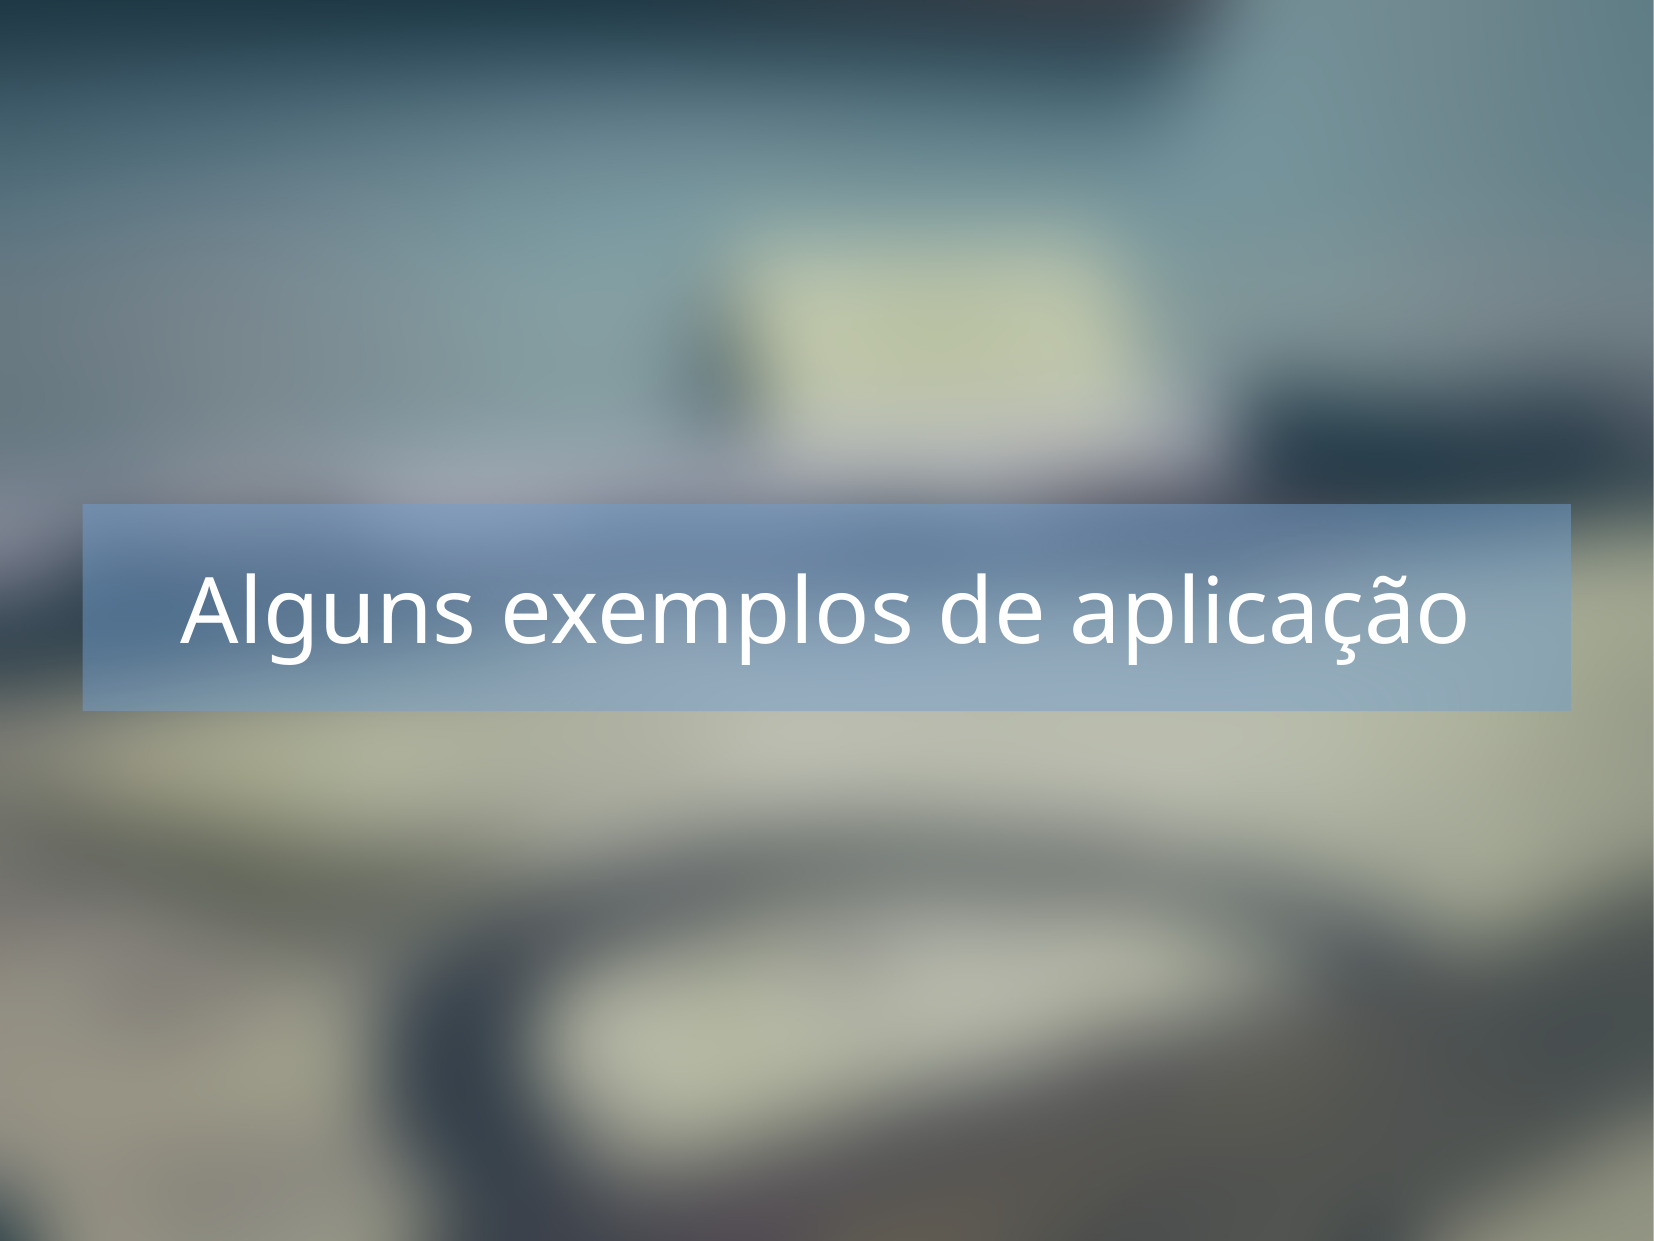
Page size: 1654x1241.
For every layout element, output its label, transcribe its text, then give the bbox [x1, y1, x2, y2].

picture [0, 0, 1654, 1241]
title Alguns exemplos de aplicação [82, 504, 1571, 712]
